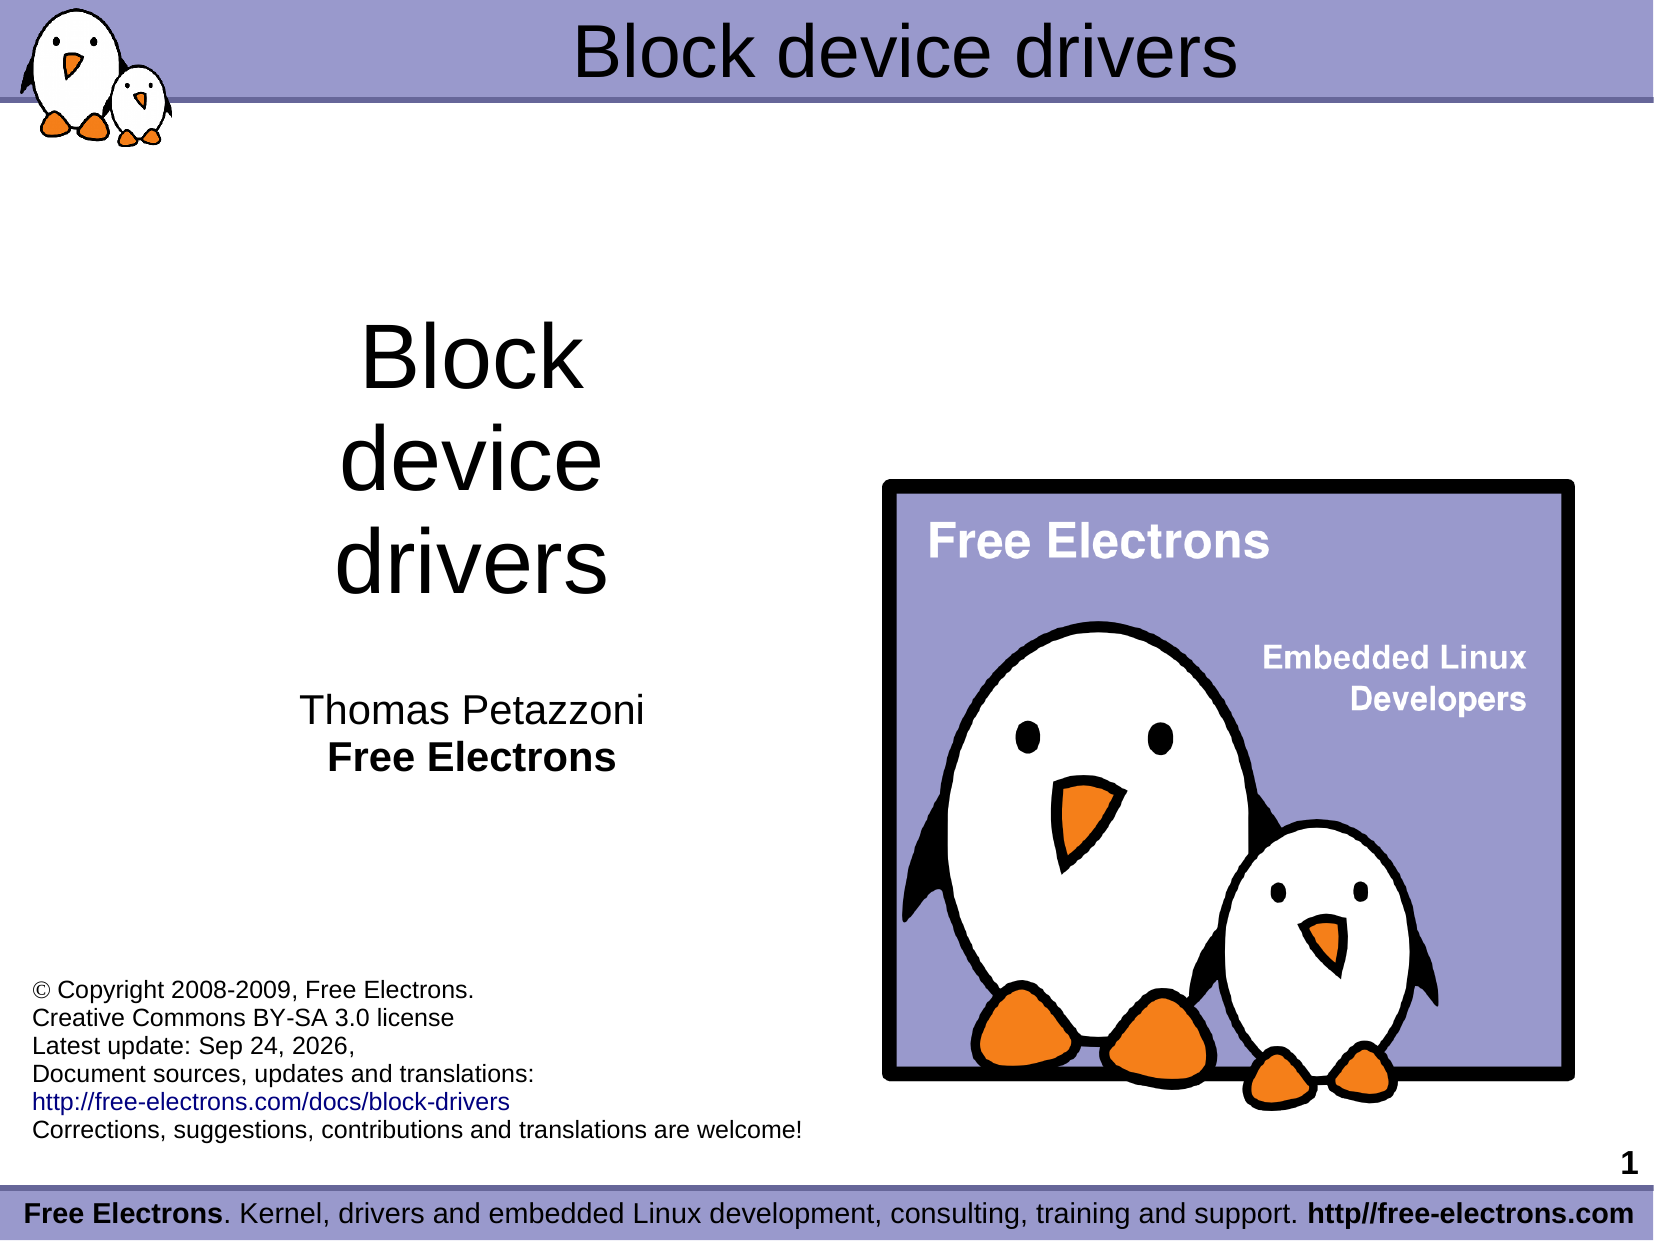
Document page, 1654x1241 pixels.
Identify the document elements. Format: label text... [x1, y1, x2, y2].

subtitle Block device drivers Thomas Petazzoni Free Electrons [87, 184, 840, 901]
picture [882, 479, 1575, 1111]
picture [20, 8, 172, 147]
list © Copyright 2008-2009, Free Electrons. Creative Commons BY-SA 3.0 license Latest update: Sep 10, 2009, Document sources, updates and translations: http://free-electrons.com/docs/block-drivers Corrections, suggestions, contributions and translations are welcome! [32, 975, 830, 1163]
title Block device drivers [161, 4, 1651, 98]
